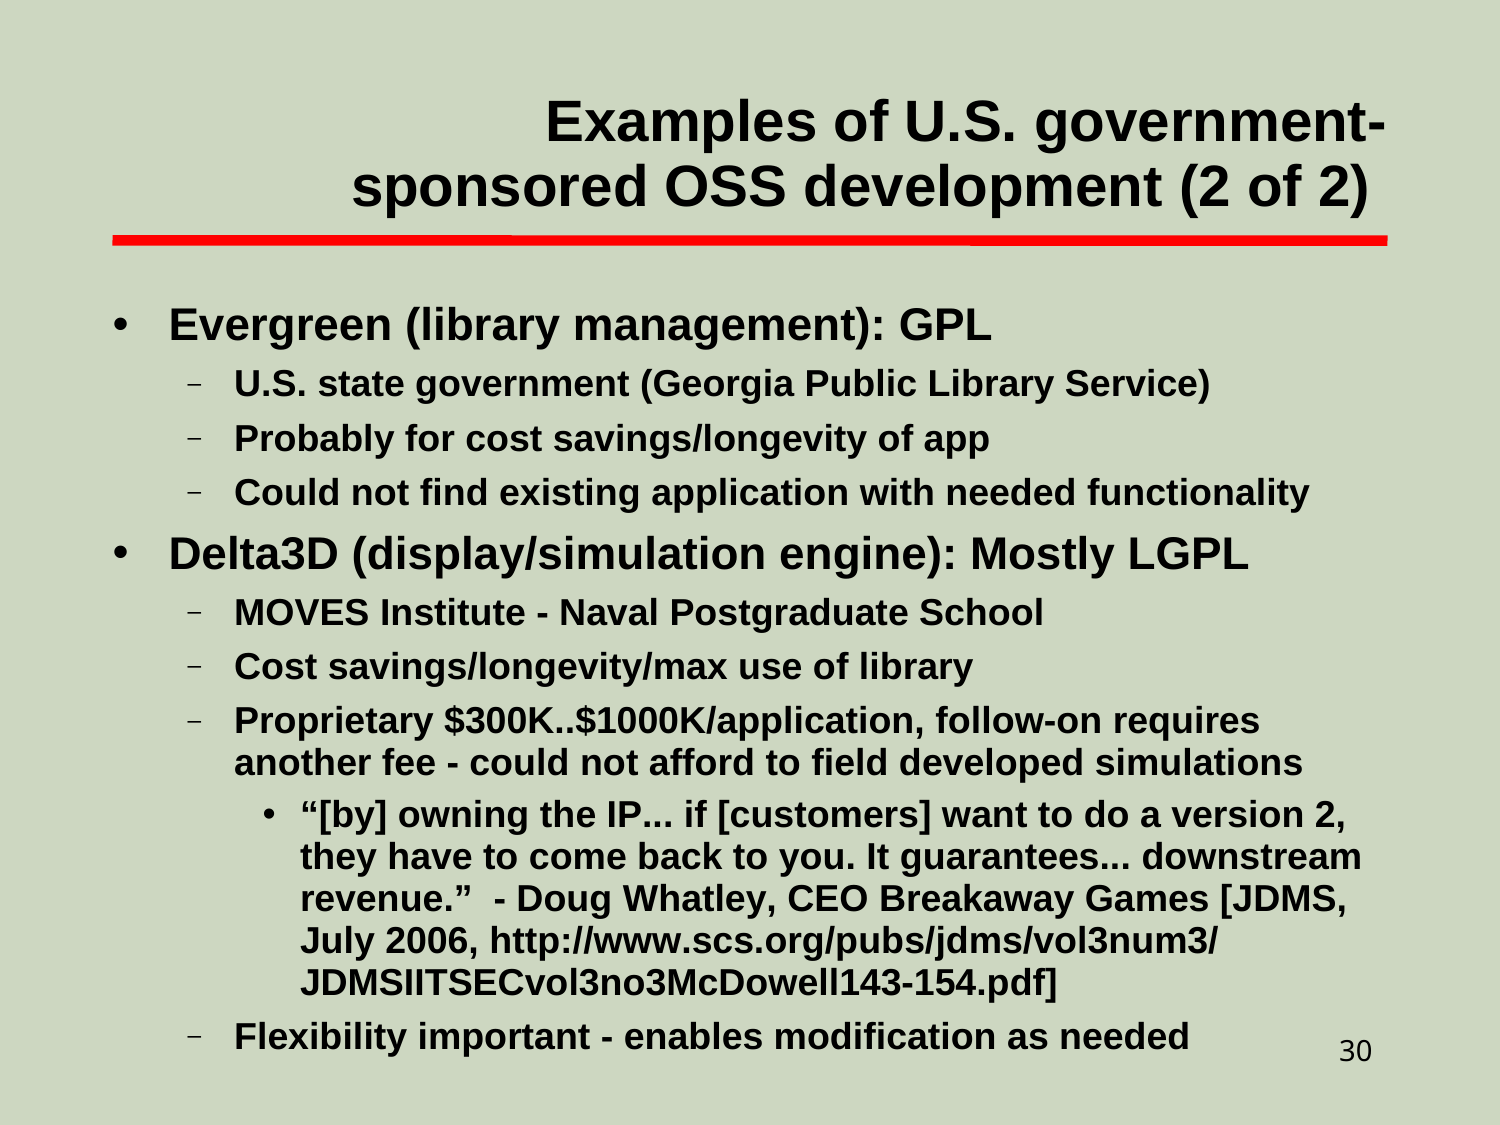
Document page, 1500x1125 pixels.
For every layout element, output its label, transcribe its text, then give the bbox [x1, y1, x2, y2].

title Examples of U.S. government-sponsored OSS development (2 of 2) [337, 89, 1388, 220]
list Evergreen (library management): GPL U.S. state government (Georgia Public Library Service) Probably for cost savings/longevity of app Could not find existing application with needed functionality Delta3D (display/simulation engine): Mostly LGPL MOVES Institute - Naval Postgraduate School Cost savings/longevity/max use of library Proprietary $300K..$1000K/application, follow-on requires another fee - could not afford to field developed simulations “[by] owning the IP... if [customers] want to do a version 2, they have to come back to you. It guarantees... downstream revenue.” - Doug Whatley, CEO Breakaway Games [JDMS, July 2006, http://www.scs.org/pubs/jdms/vol3num3/ JDMSIITSECvol3no3McDowell143-154.pdf] Flexibility important - enables modification as needed [112, 299, 1388, 1084]
